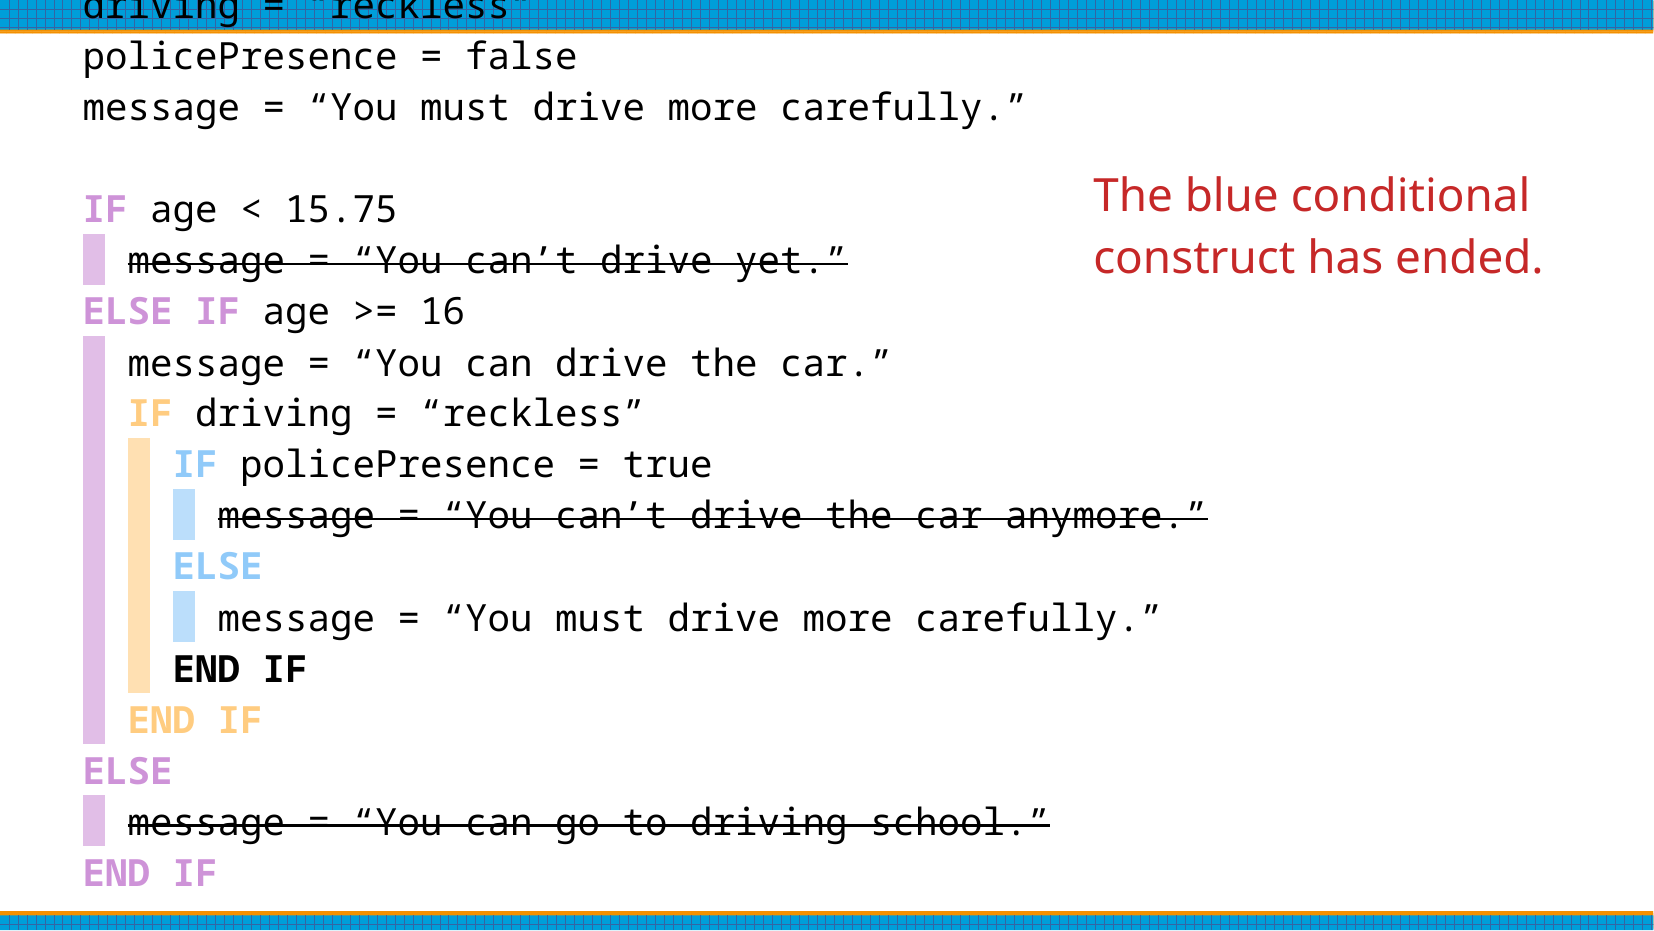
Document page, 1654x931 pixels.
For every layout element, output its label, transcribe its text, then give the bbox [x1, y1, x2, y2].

subtitle age = 16 driving = “reckless“ policePresence = false message = “You must drive more carefully.” IF age < 15.75 message = “You can’t drive yet.” ELSE IF age >= 16 message = “You can drive the car.” IF driving = “reckless” IF policePresence = true message = “You can’t drive the car anymore.” ELSE message = “You must drive more carefully.” END IF END IF ELSE message = “You can go to driving school.” END IF output message [82, 69, 1571, 858]
text_box The blue conditional construct has ended. [1087, 75, 1613, 376]
